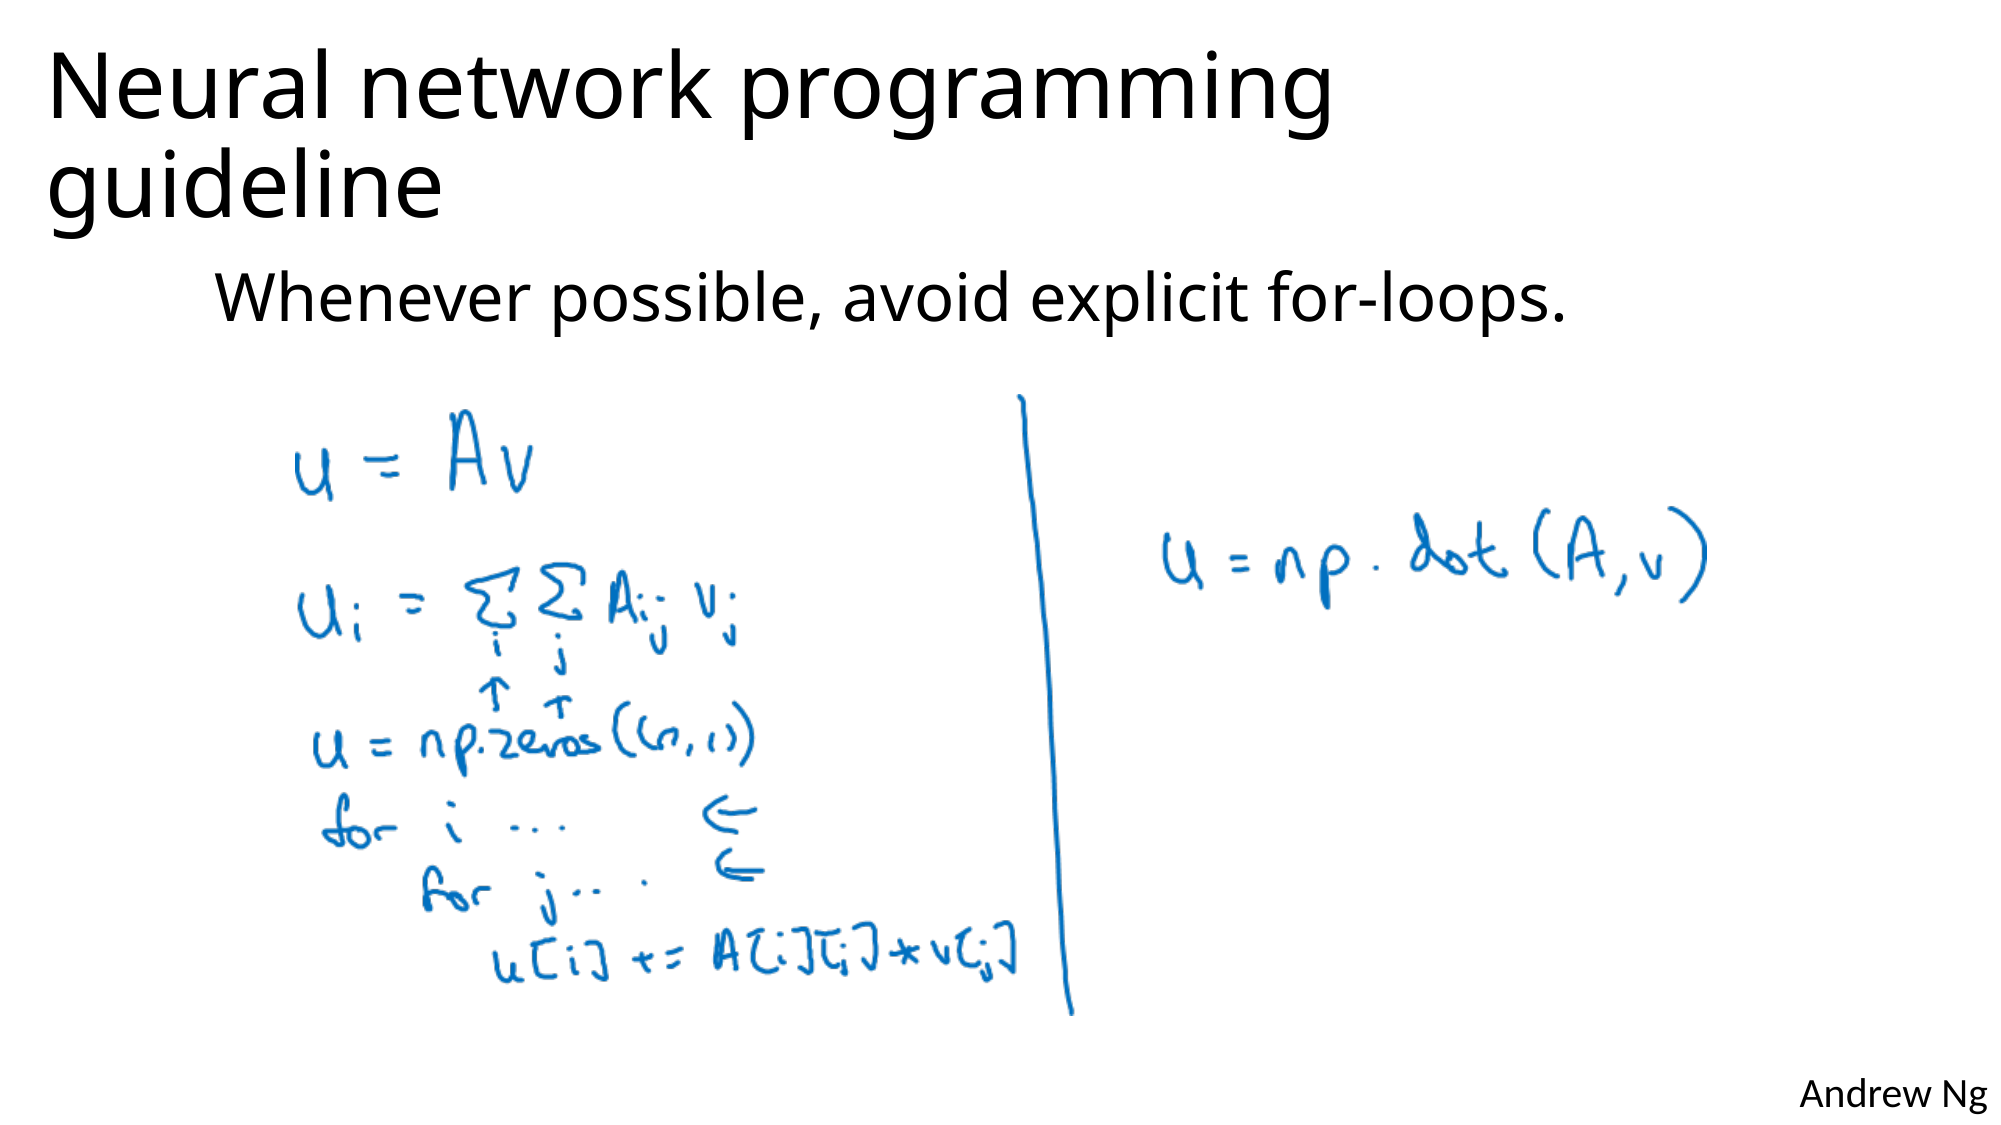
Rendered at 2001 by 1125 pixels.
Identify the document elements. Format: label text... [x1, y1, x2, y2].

title Neural network programming guideline [30, 29, 1755, 248]
picture [295, 394, 1707, 1016]
text_box Whenever possible, avoid explicit for-loops. [199, 247, 1586, 343]
